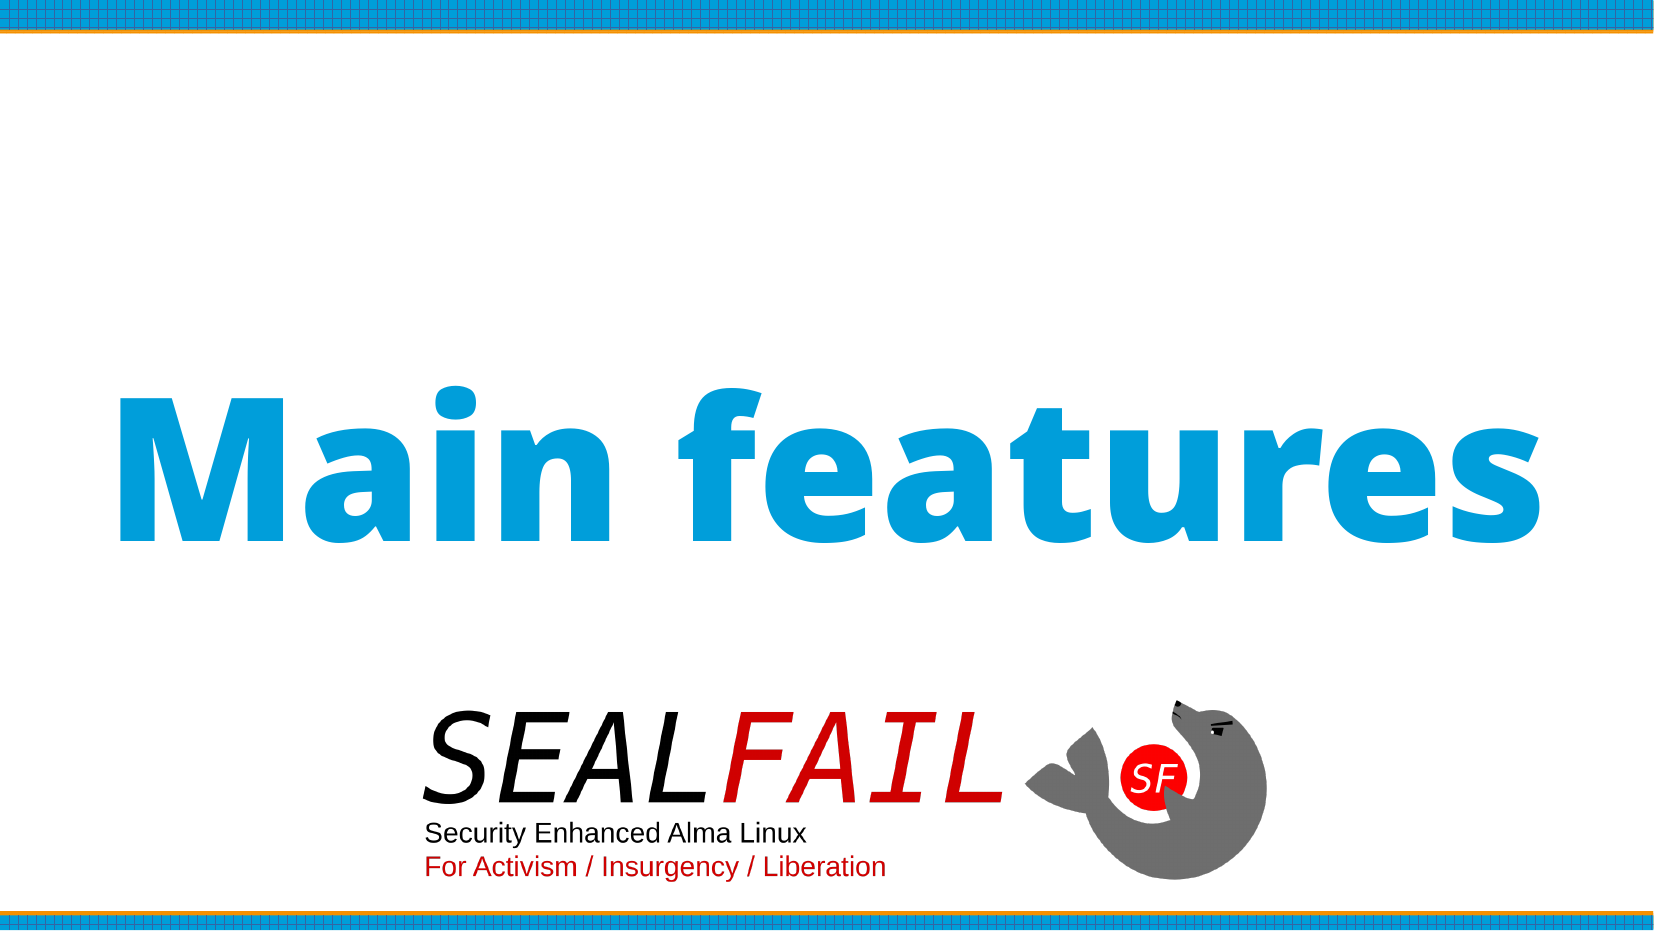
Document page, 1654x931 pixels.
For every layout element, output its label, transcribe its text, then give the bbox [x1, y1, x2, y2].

subtitle Main features [82, 103, 1571, 824]
picture [386, 674, 1287, 901]
